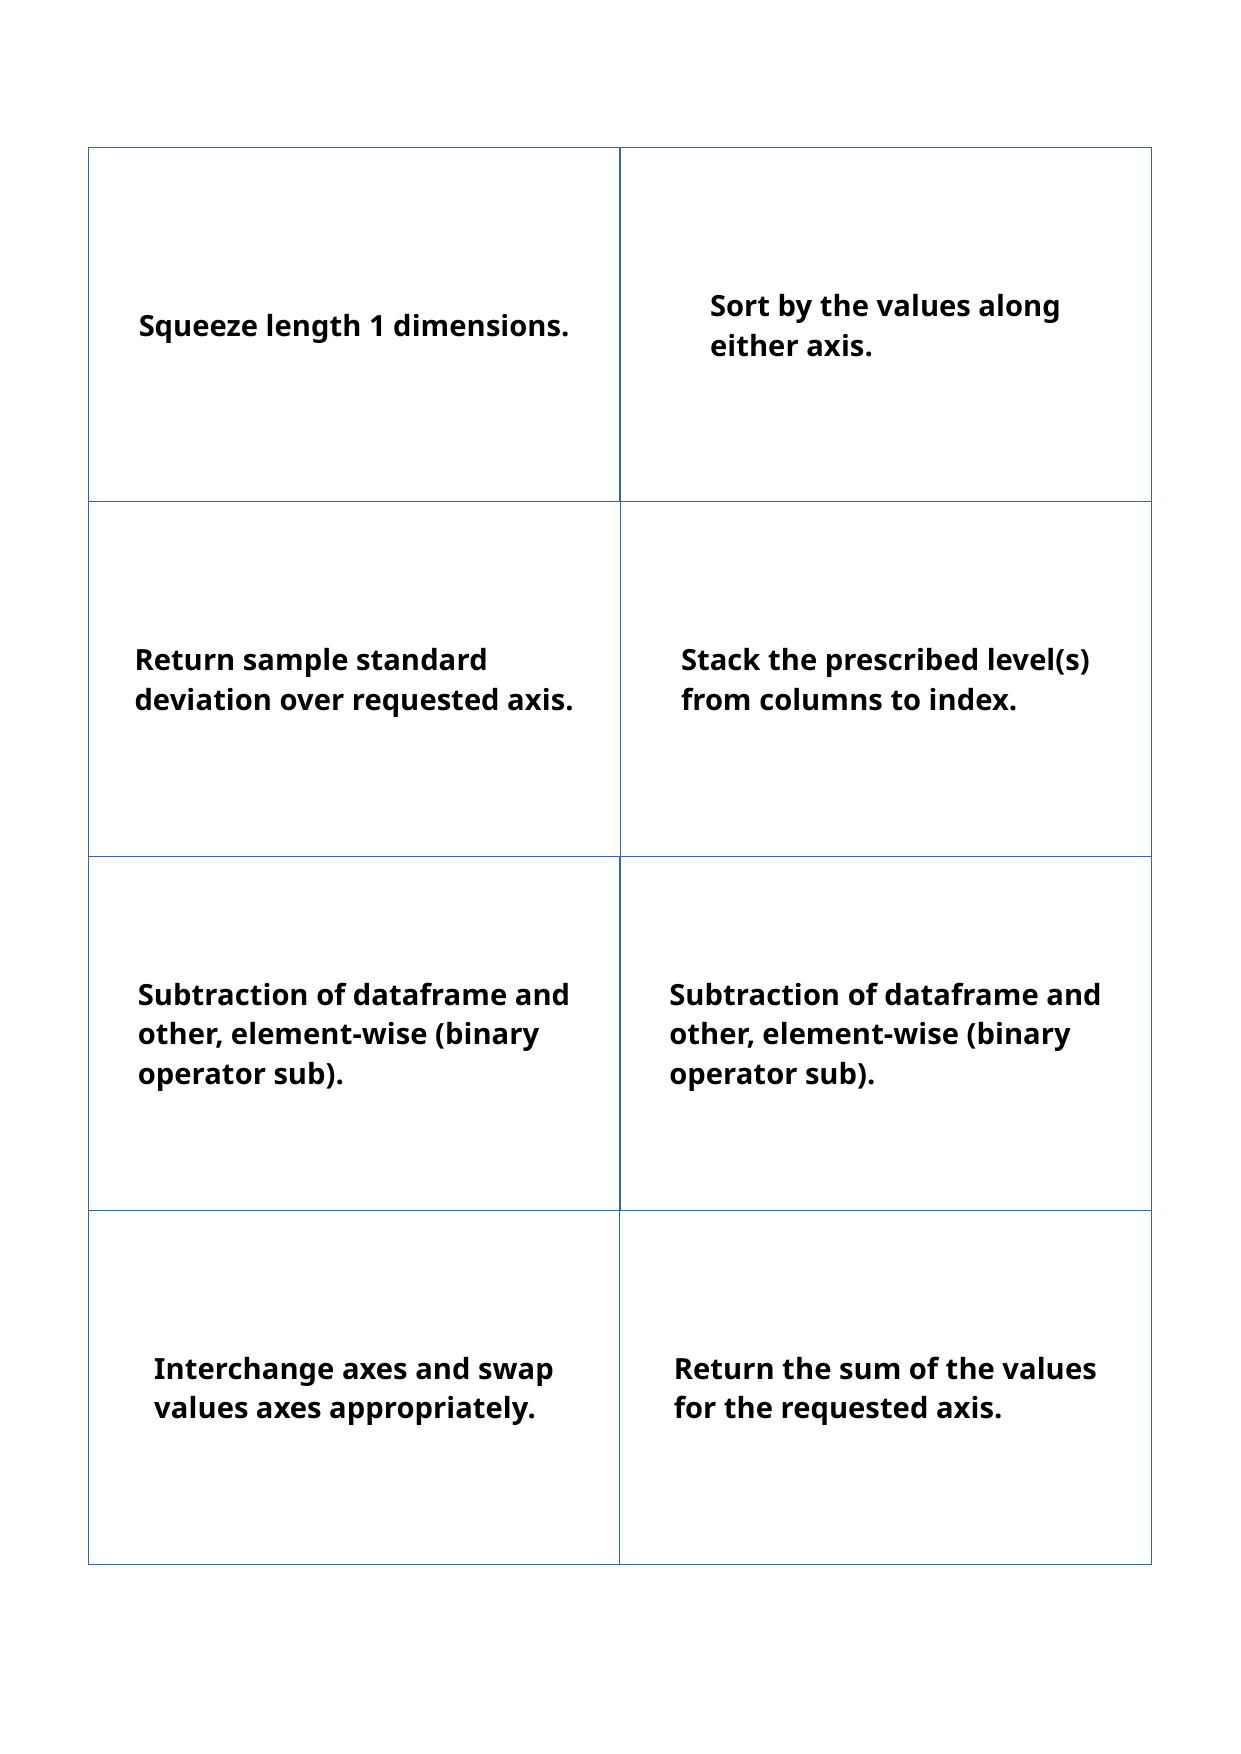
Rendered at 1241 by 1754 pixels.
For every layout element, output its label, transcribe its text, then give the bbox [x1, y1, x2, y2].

text_box Interchange axes and swap values axes appropriately. [88, 1210, 619, 1565]
text_box Squeeze length 1 dimensions. [88, 147, 620, 501]
text_box Stack the prescribed level(s) from columns to index. [620, 501, 1152, 856]
text_box Subtraction of dataframe and other, element-wise (binary operator sub). [88, 856, 620, 1210]
text_box Return the sum of the values for the requested axis. [619, 1210, 1152, 1565]
text_box Subtraction of dataframe and other, element-wise (binary operator sub). [620, 856, 1152, 1210]
text_box Sort by the values along either axis. [620, 147, 1152, 501]
text_box Return sample standard deviation over requested axis. [88, 501, 620, 856]
